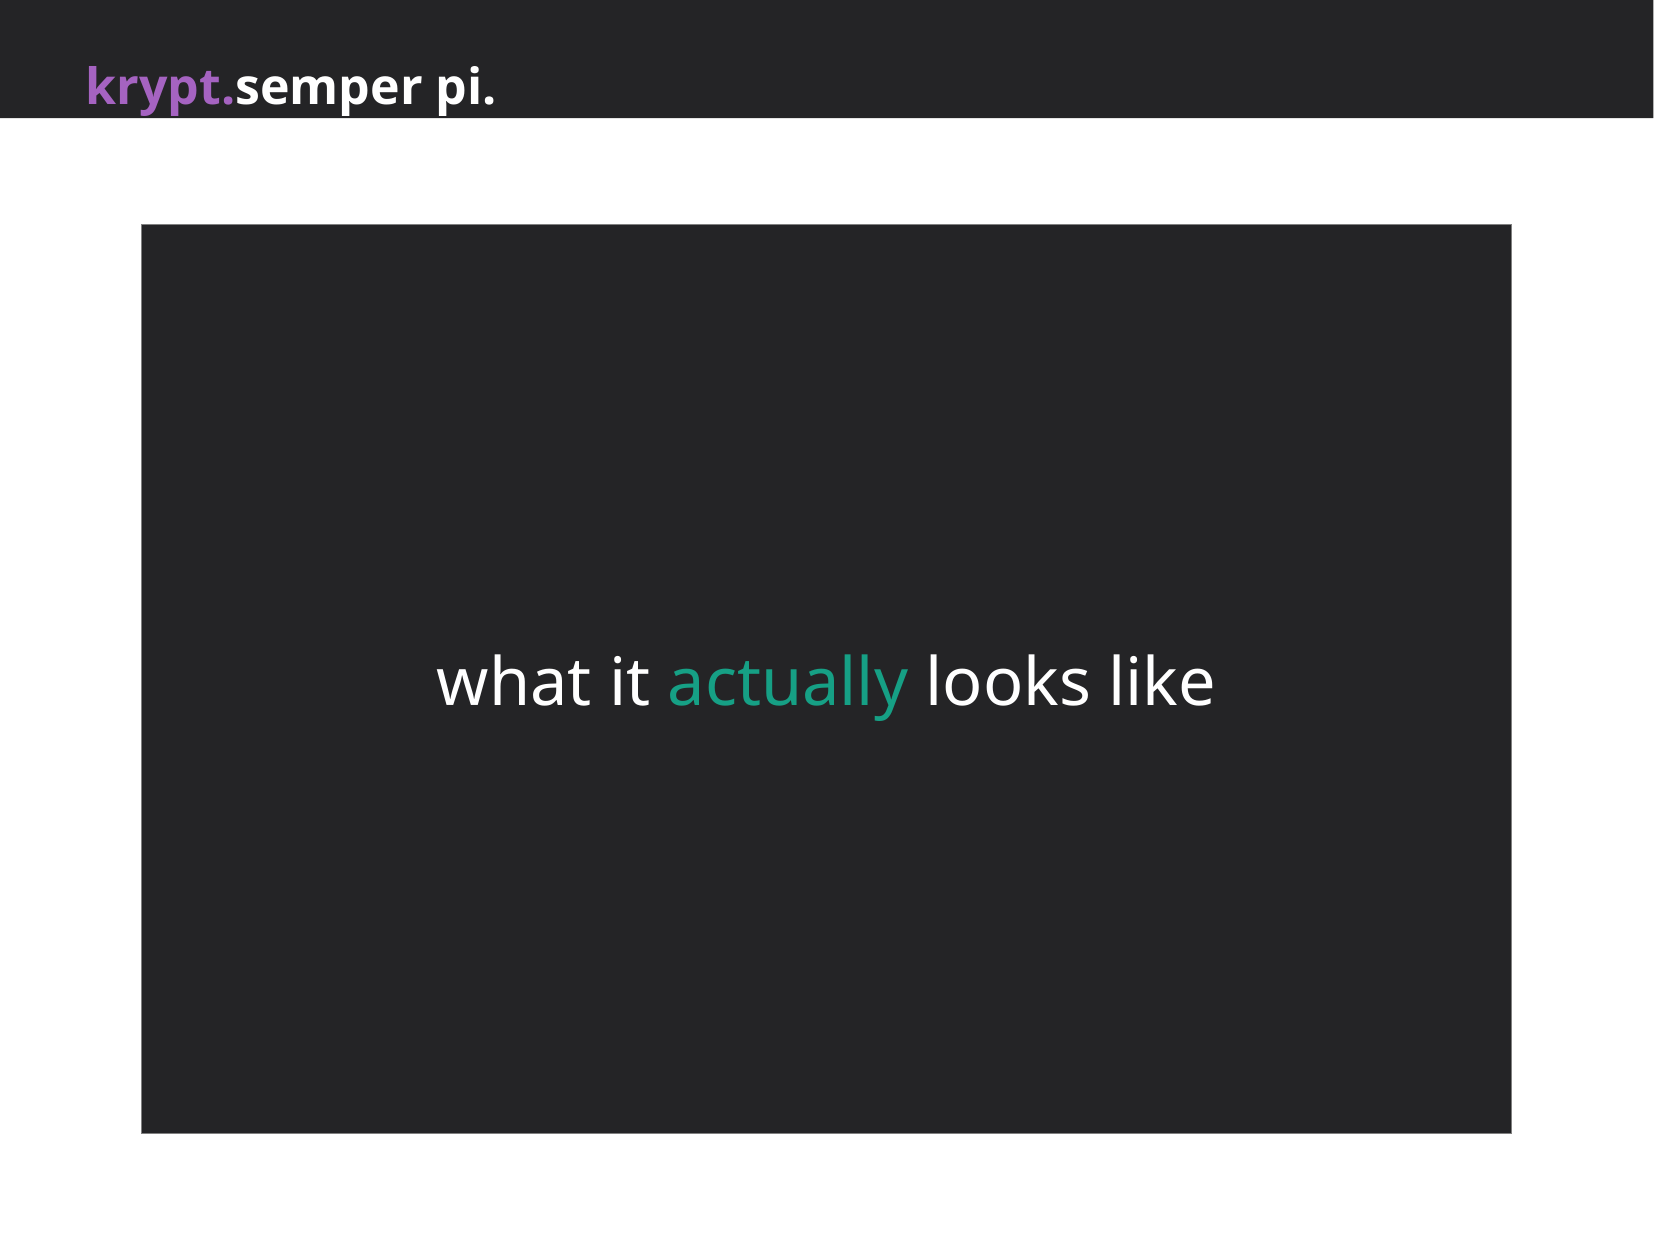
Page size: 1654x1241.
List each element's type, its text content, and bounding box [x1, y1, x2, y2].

text_box krypt.semper pi. [70, 43, 544, 119]
text_box [0, 0, 1654, 119]
text_box what it actually looks like [141, 224, 1512, 1134]
